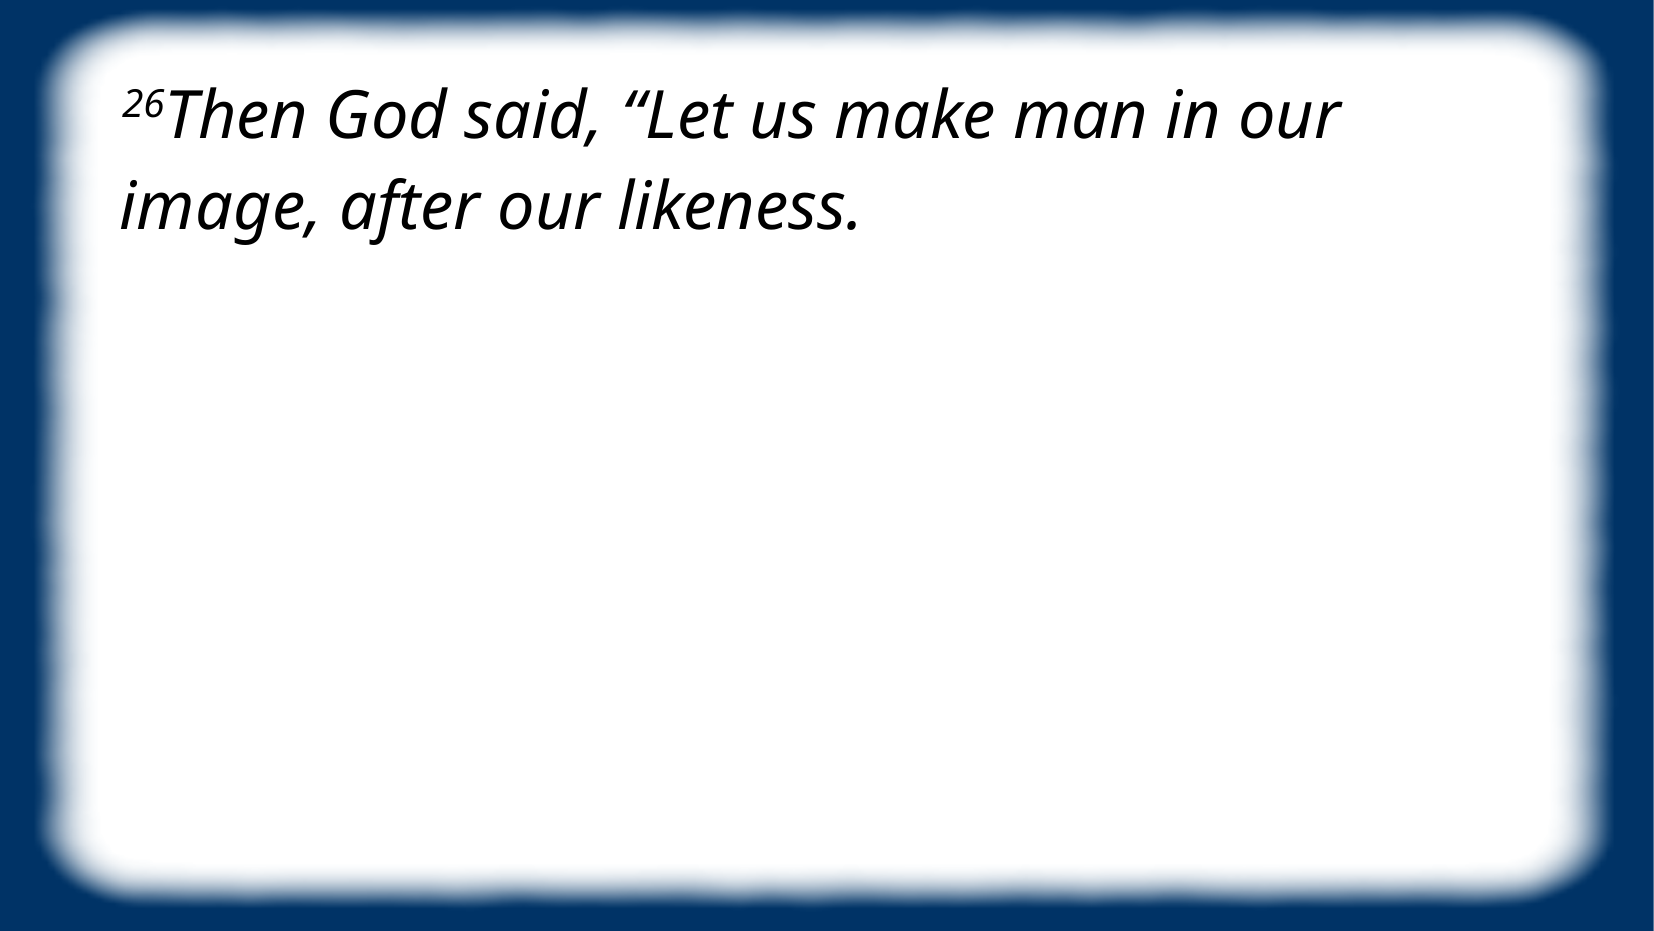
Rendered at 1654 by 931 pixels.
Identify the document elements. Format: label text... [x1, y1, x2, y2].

picture [0, 0, 1654, 931]
text_box 26Then God said, “Let us make man in our image, after our likeness. [105, 60, 1546, 253]
